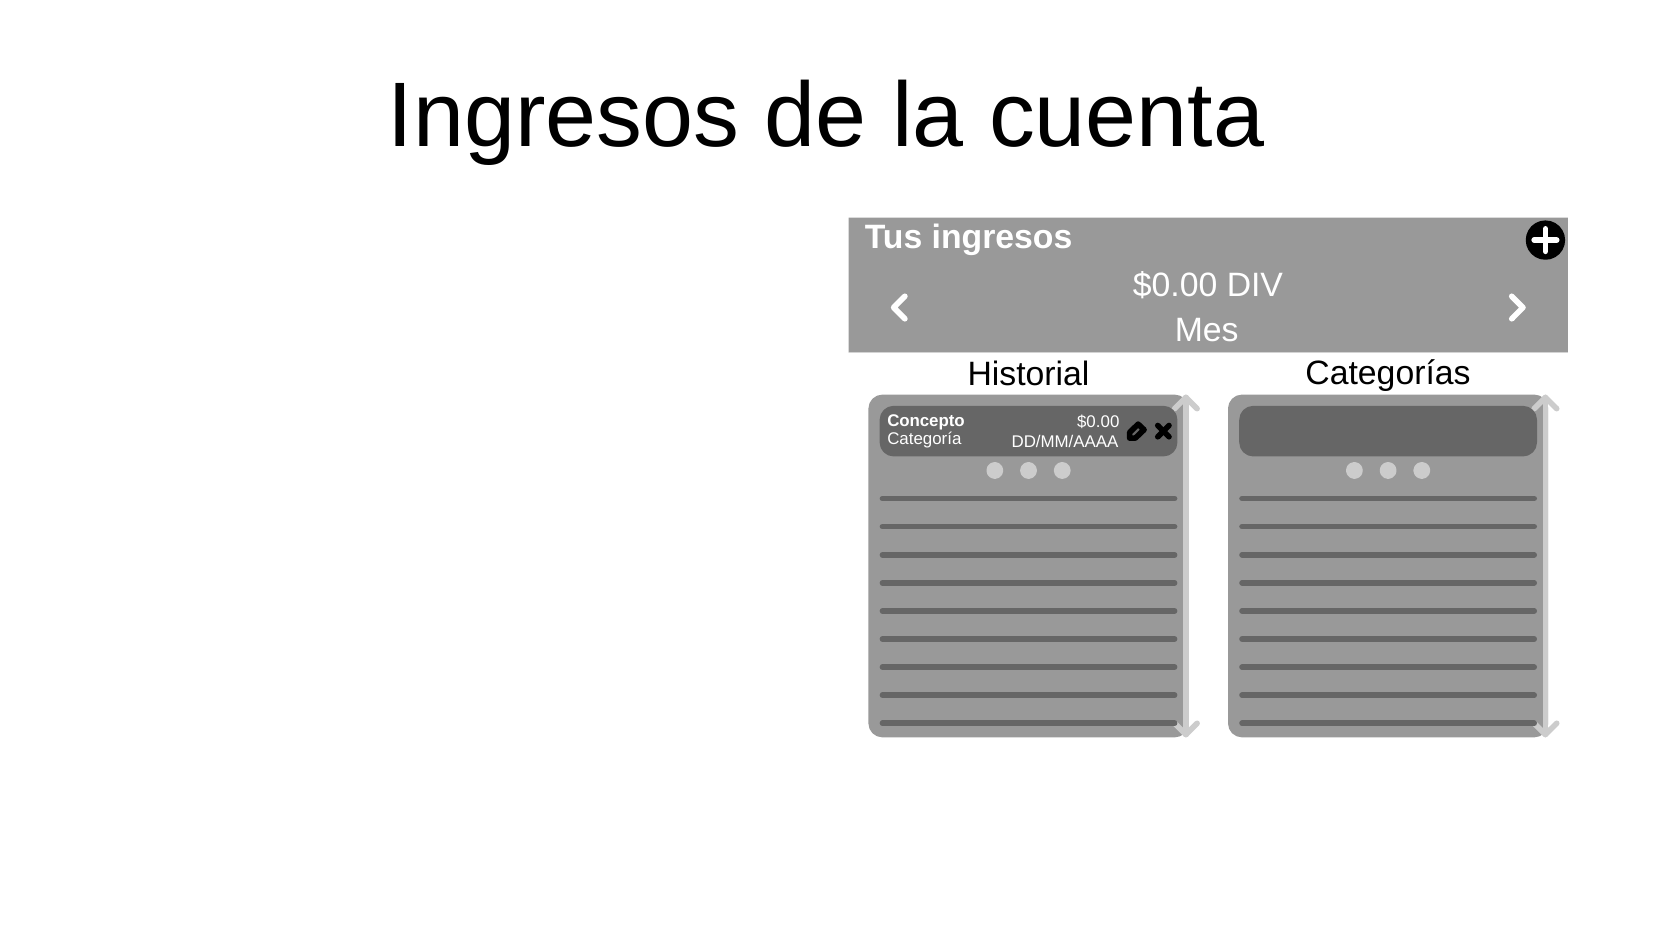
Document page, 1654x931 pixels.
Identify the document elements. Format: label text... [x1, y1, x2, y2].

picture [848, 217, 1568, 758]
title Ingresos de la cuenta [82, 37, 1571, 193]
